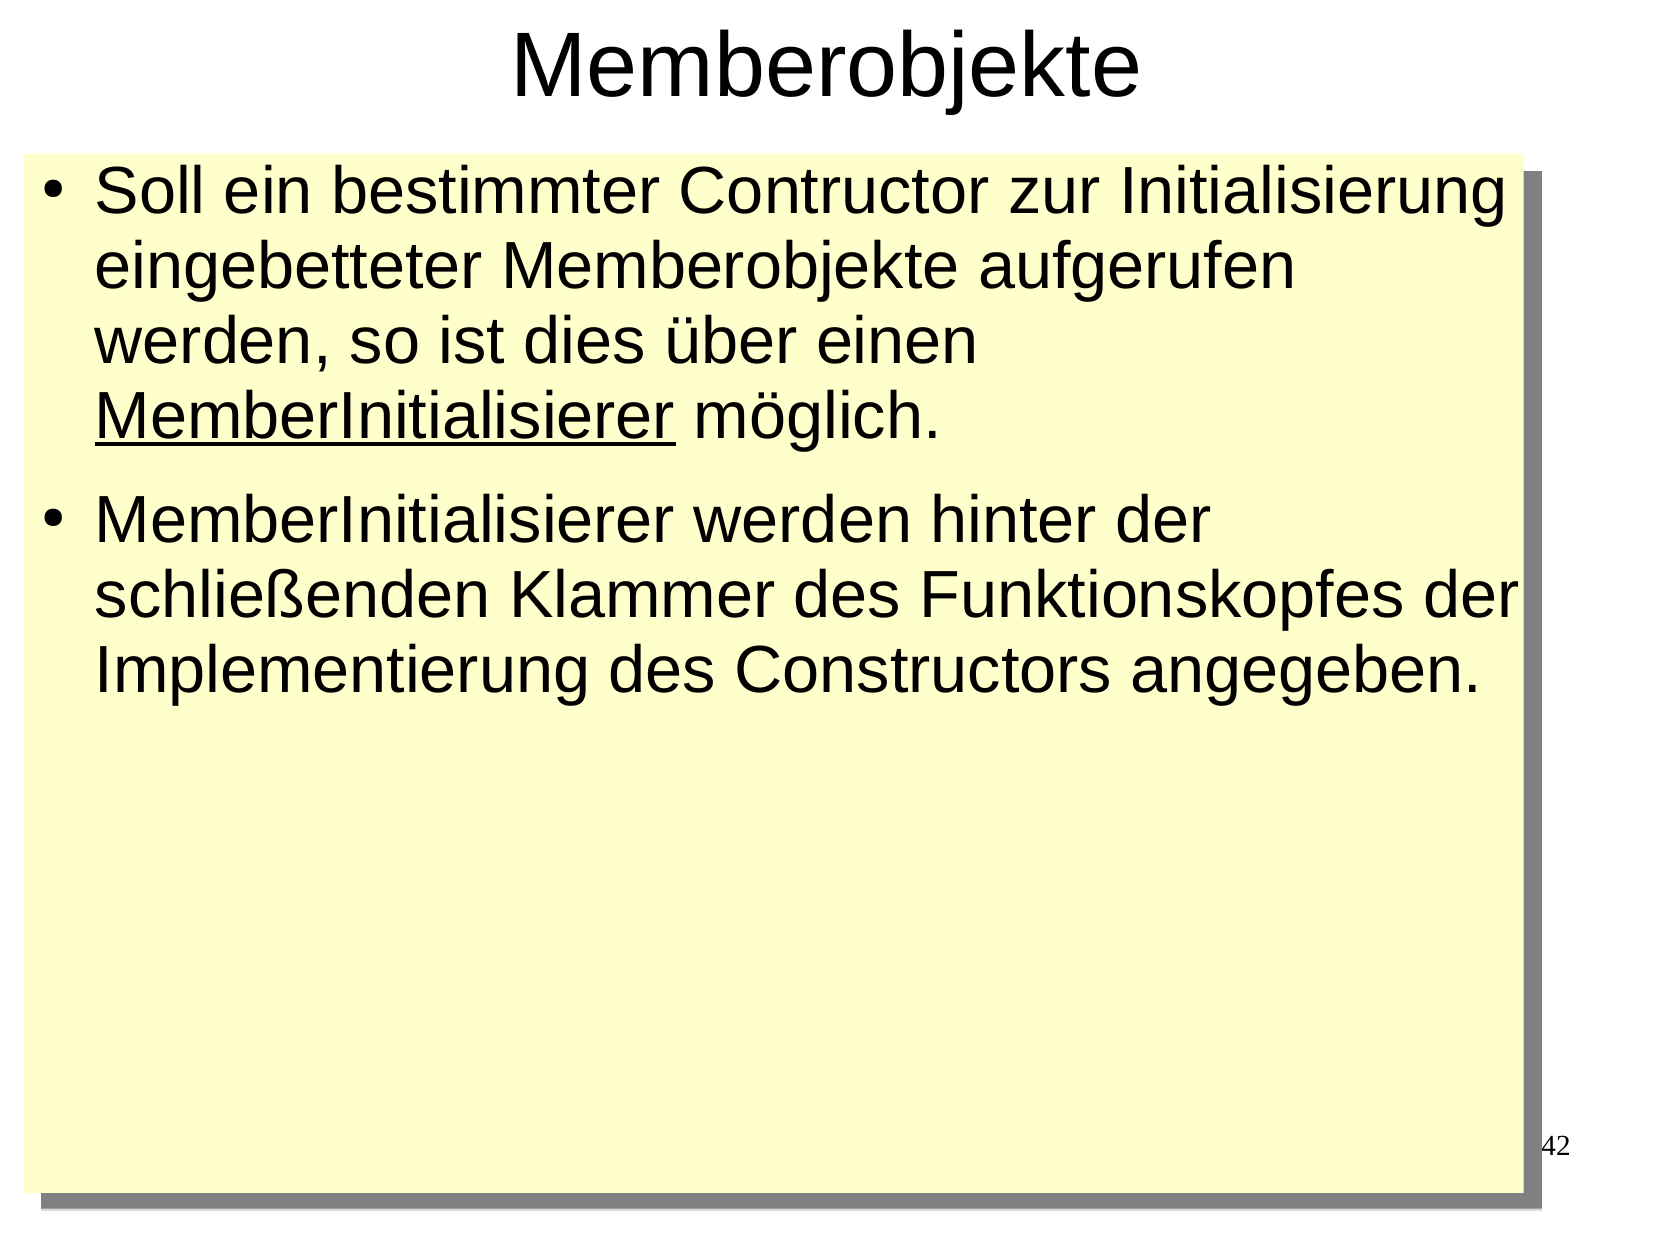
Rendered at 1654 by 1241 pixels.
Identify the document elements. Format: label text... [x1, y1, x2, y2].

list Soll ein bestimmter Contructor zur Initialisierung eingebetteter Memberobjekte aufgerufen werden, so ist dies über einen MemberInitialisierer möglich. MemberInitialisierer werden hinter der schließenden Klammer des Funktionskopfes der Implementierung des Constructors angegeben. [23, 153, 1524, 1193]
title Memberobjekte [82, 0, 1571, 168]
